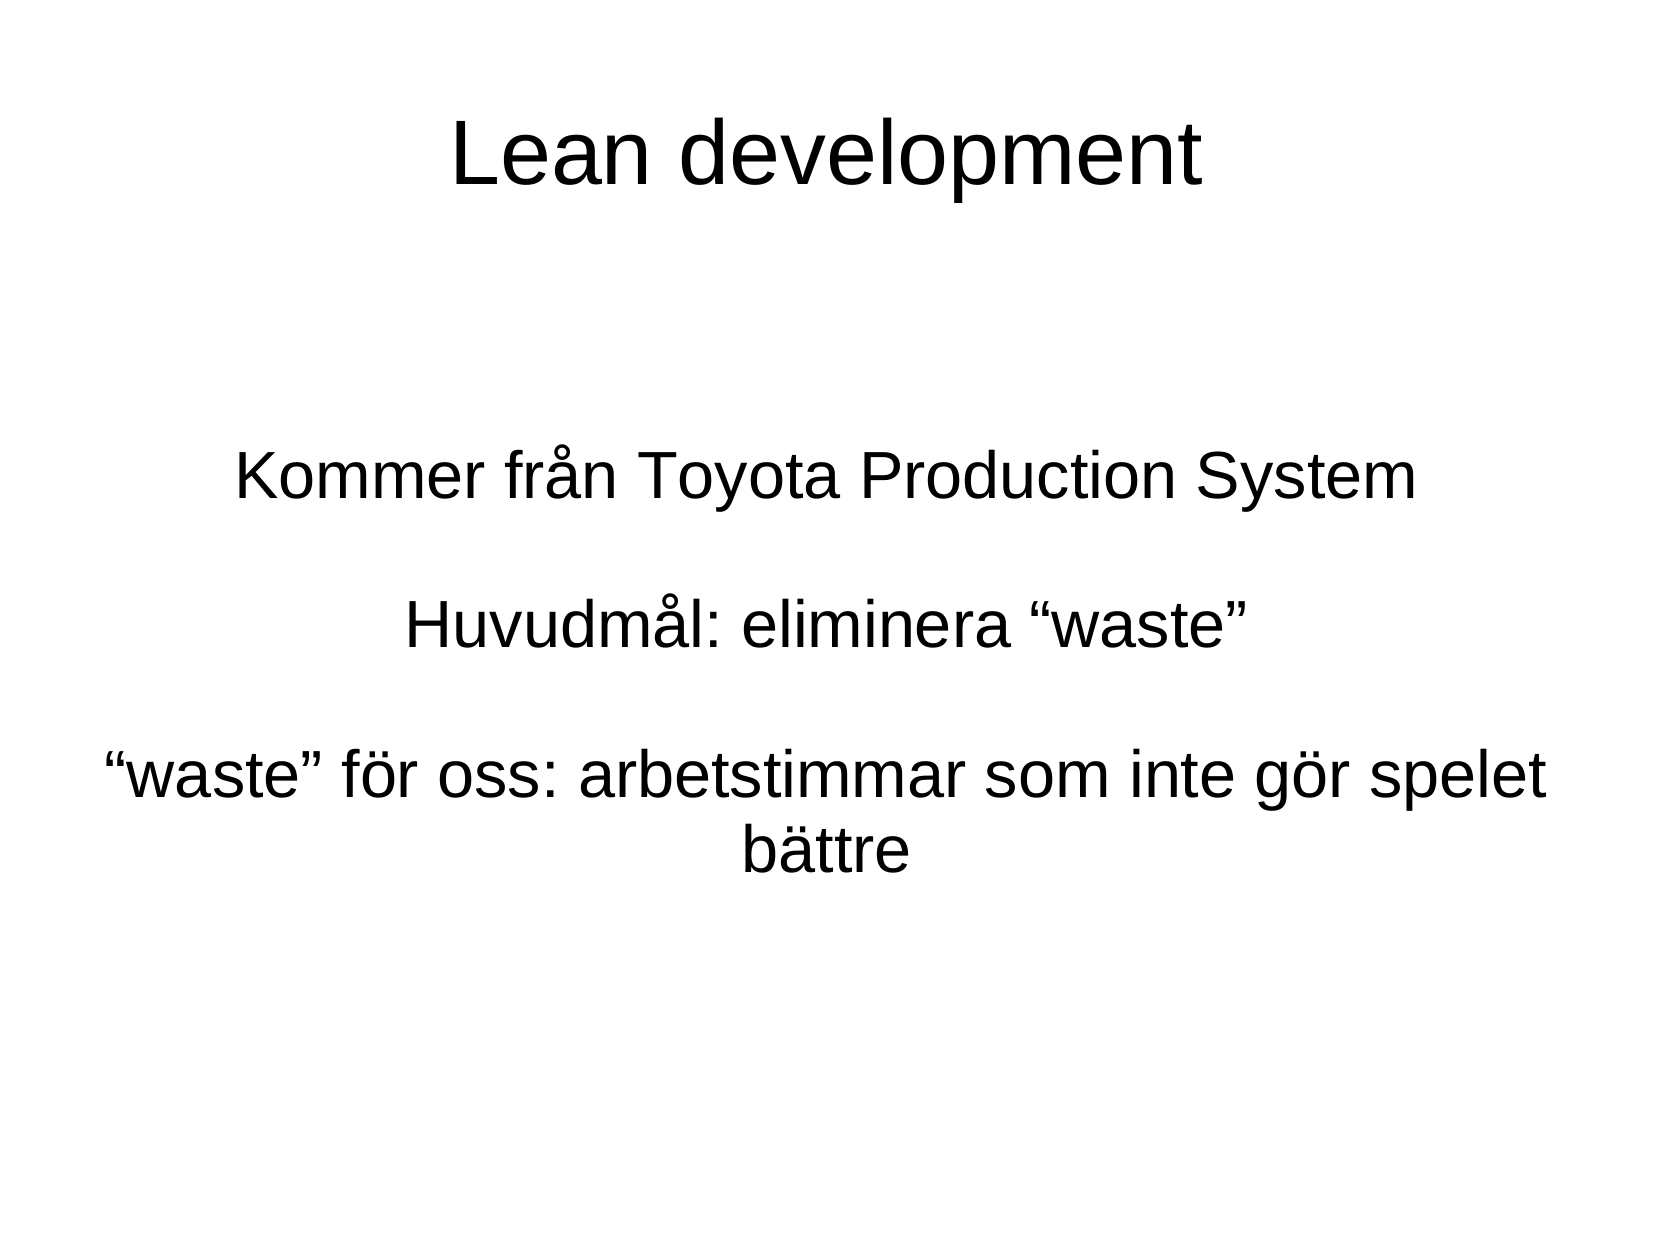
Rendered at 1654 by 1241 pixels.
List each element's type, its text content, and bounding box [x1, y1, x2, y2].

title Lean development [82, 49, 1571, 257]
subtitle Kommer från Toyota Production System Huvudmål: eliminera “waste” “waste” för oss: arbetstimmar som inte gör spelet bättre [82, 290, 1571, 1109]
